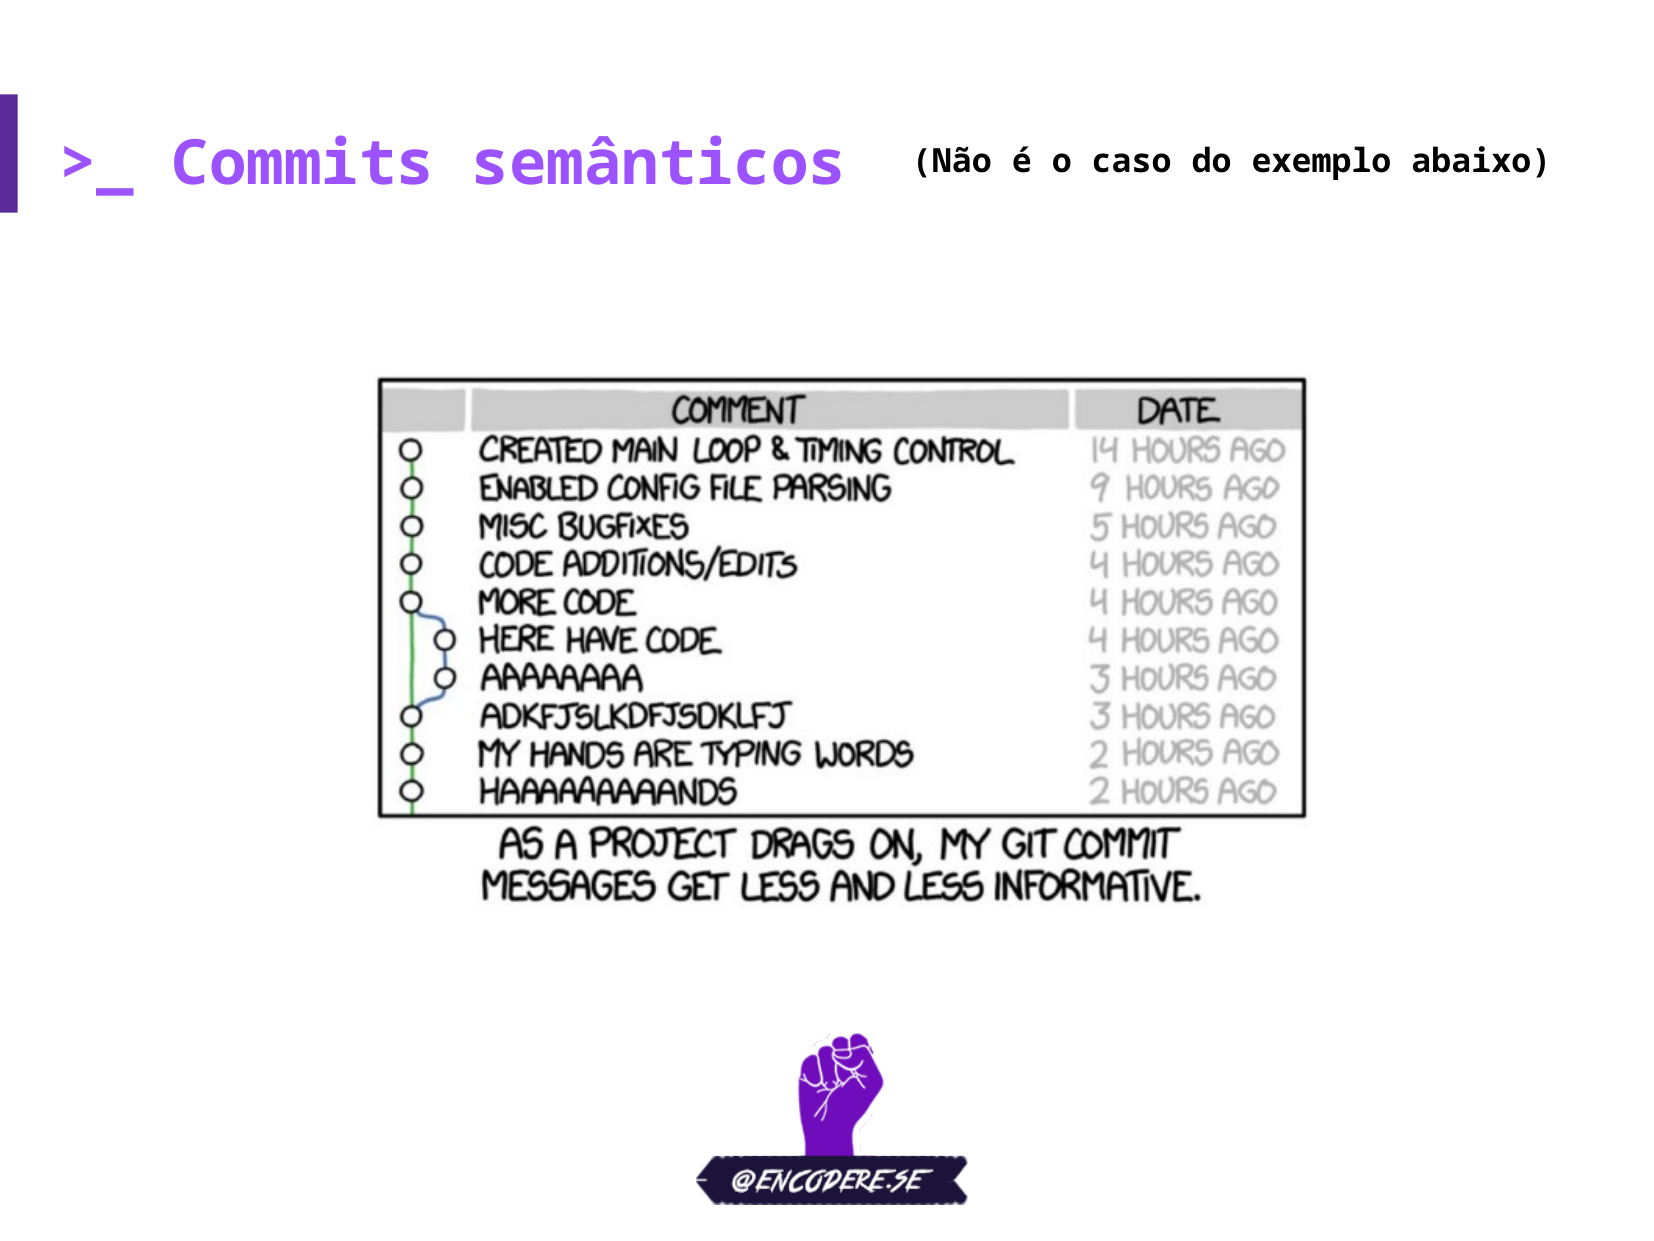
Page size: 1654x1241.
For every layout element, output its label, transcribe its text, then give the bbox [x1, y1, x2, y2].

text_box [0, 94, 18, 213]
title >_ Commits semânticos [59, 118, 886, 213]
picture [295, 366, 1389, 913]
text_box (Não é o caso do exemplo abaixo) [897, 129, 1583, 186]
picture [696, 1027, 969, 1205]
